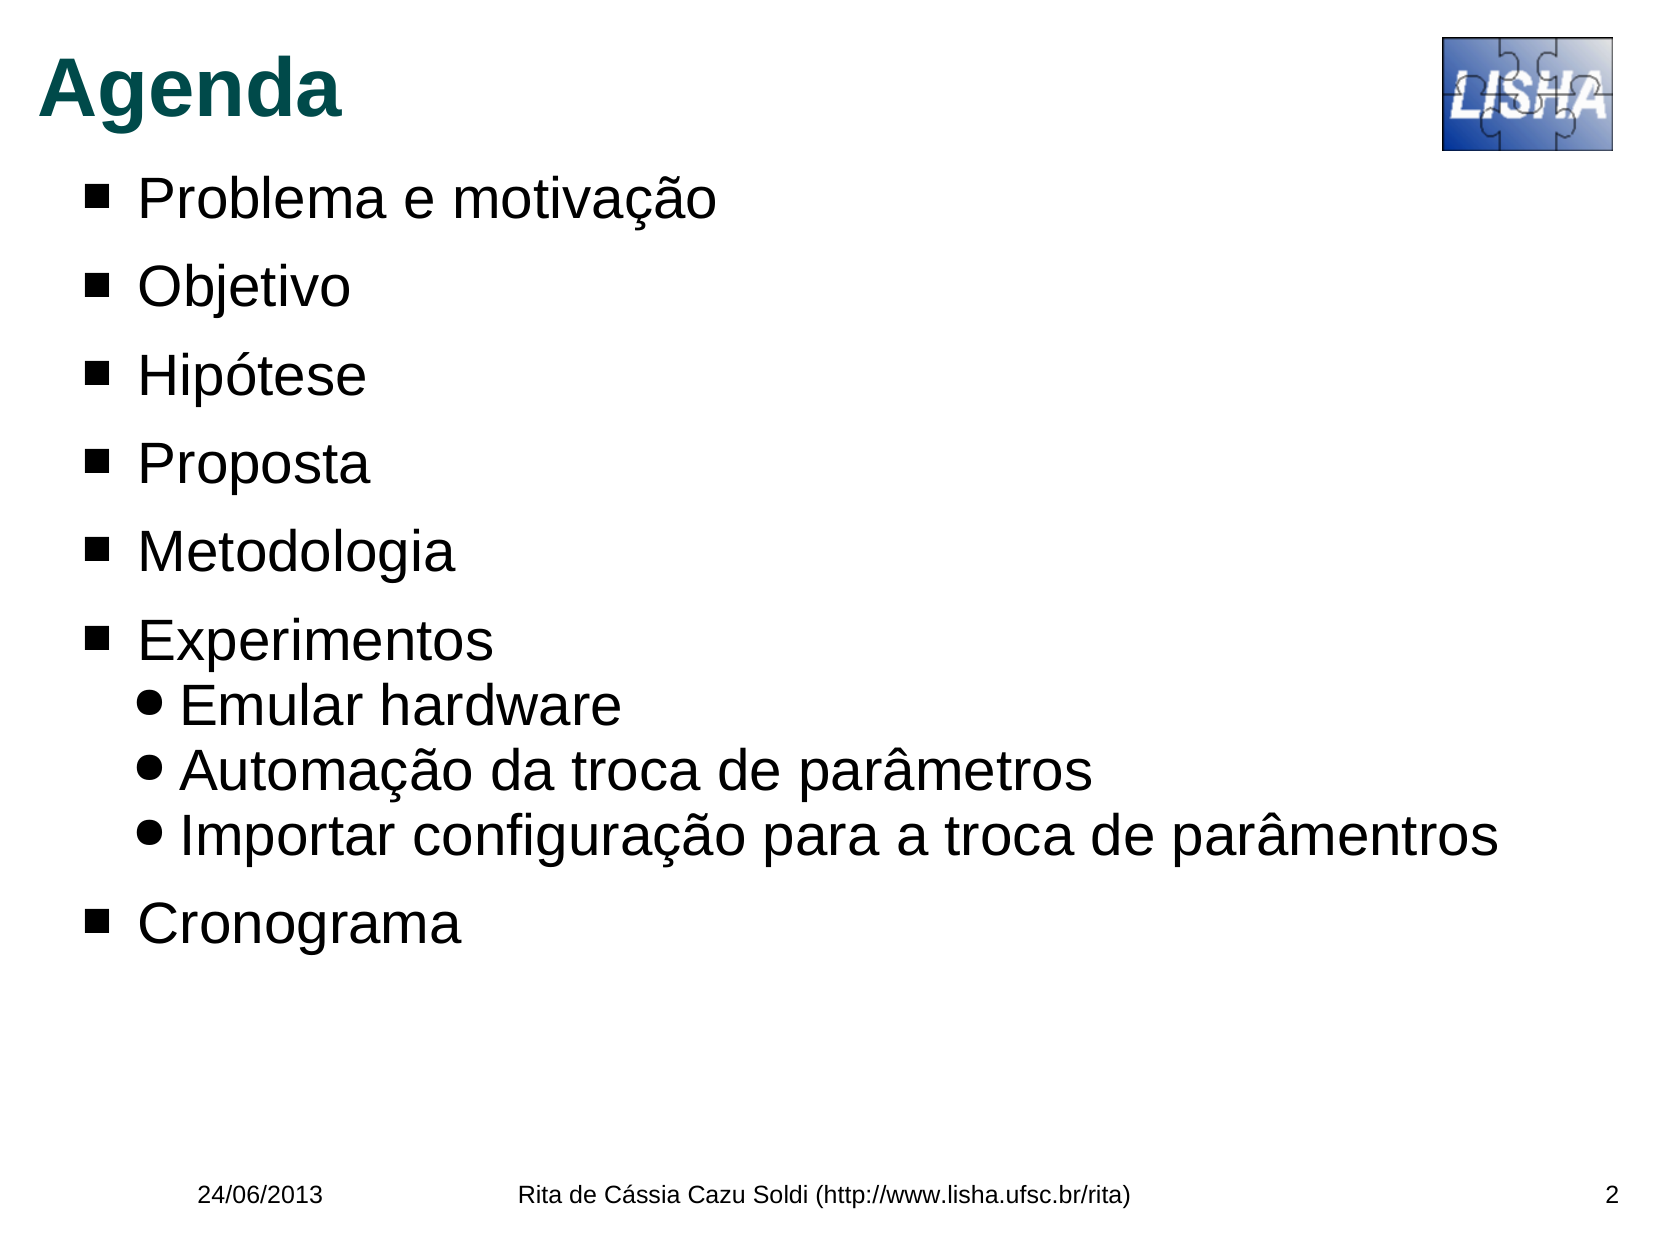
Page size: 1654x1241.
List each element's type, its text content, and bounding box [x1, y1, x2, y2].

title Agenda [37, 37, 1426, 151]
list Problema e motivação Objetivo Hipótese Proposta Metodologia Experimentos Emular hardware Automação da troca de parâmetros Importar configuração para a troca de parâmentros Cronograma [37, 165, 1613, 1120]
picture [1442, 37, 1613, 151]
